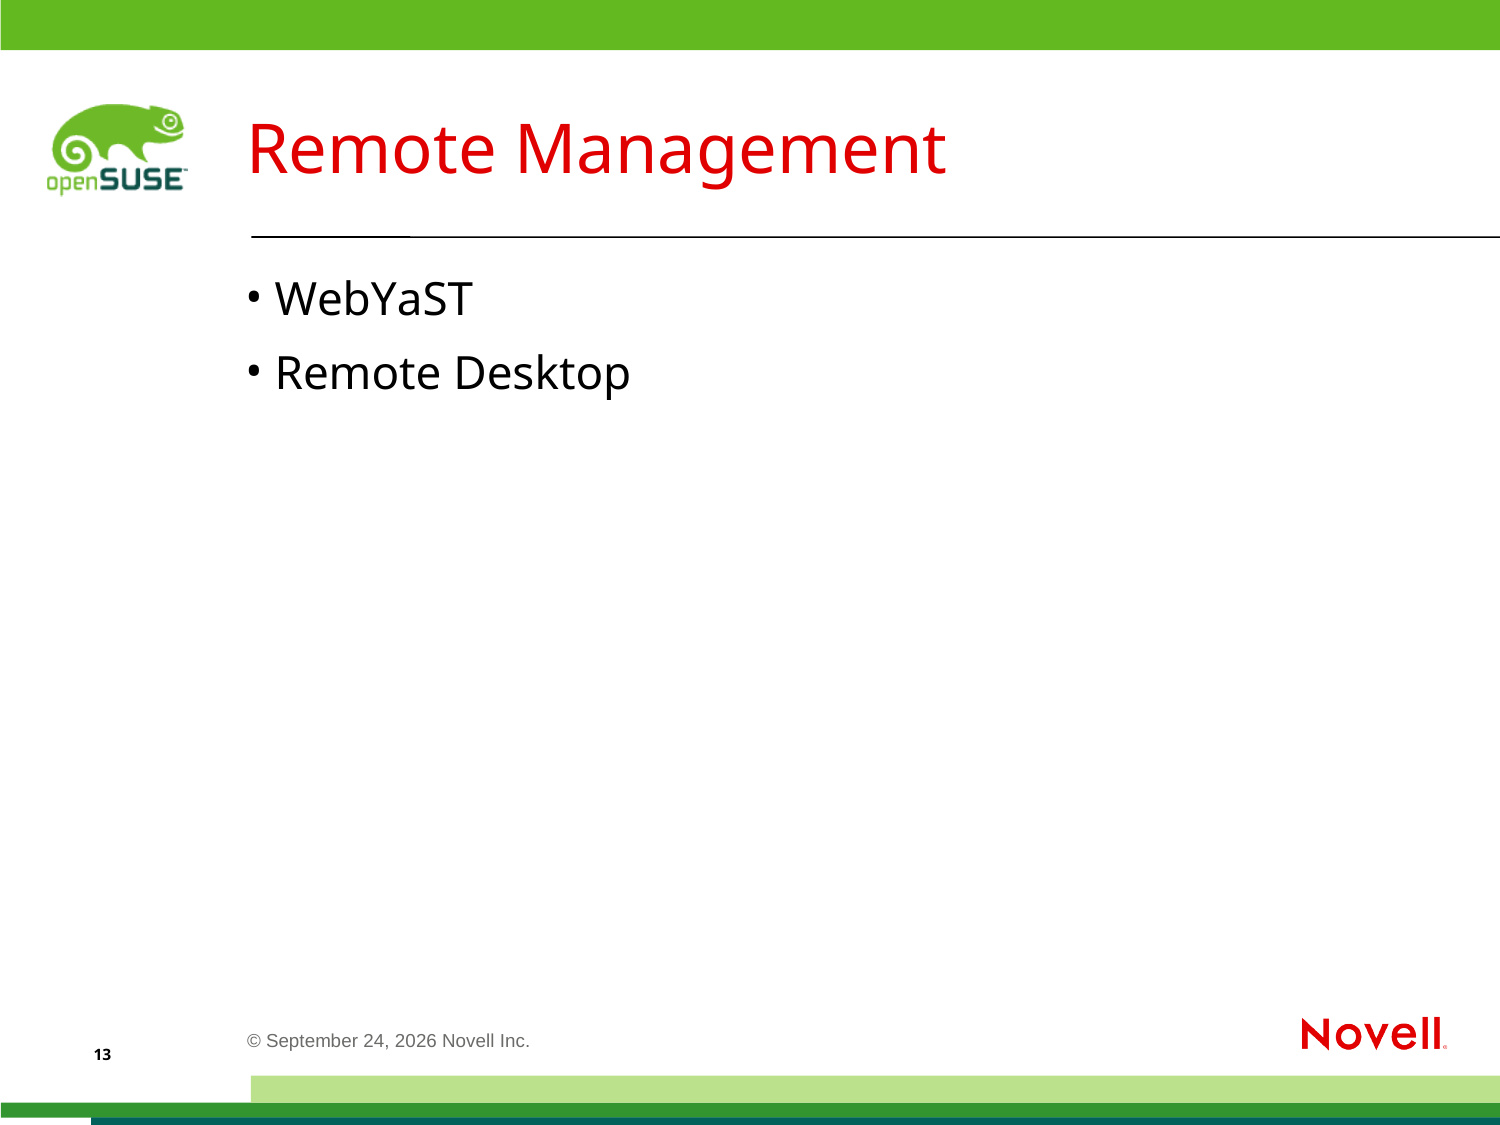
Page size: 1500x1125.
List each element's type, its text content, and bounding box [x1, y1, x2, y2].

list WebYaST Remote Desktop [245, 267, 1458, 1010]
picture [1295, 1011, 1453, 1056]
picture [47, 104, 188, 197]
title Remote Management [246, 68, 1409, 231]
